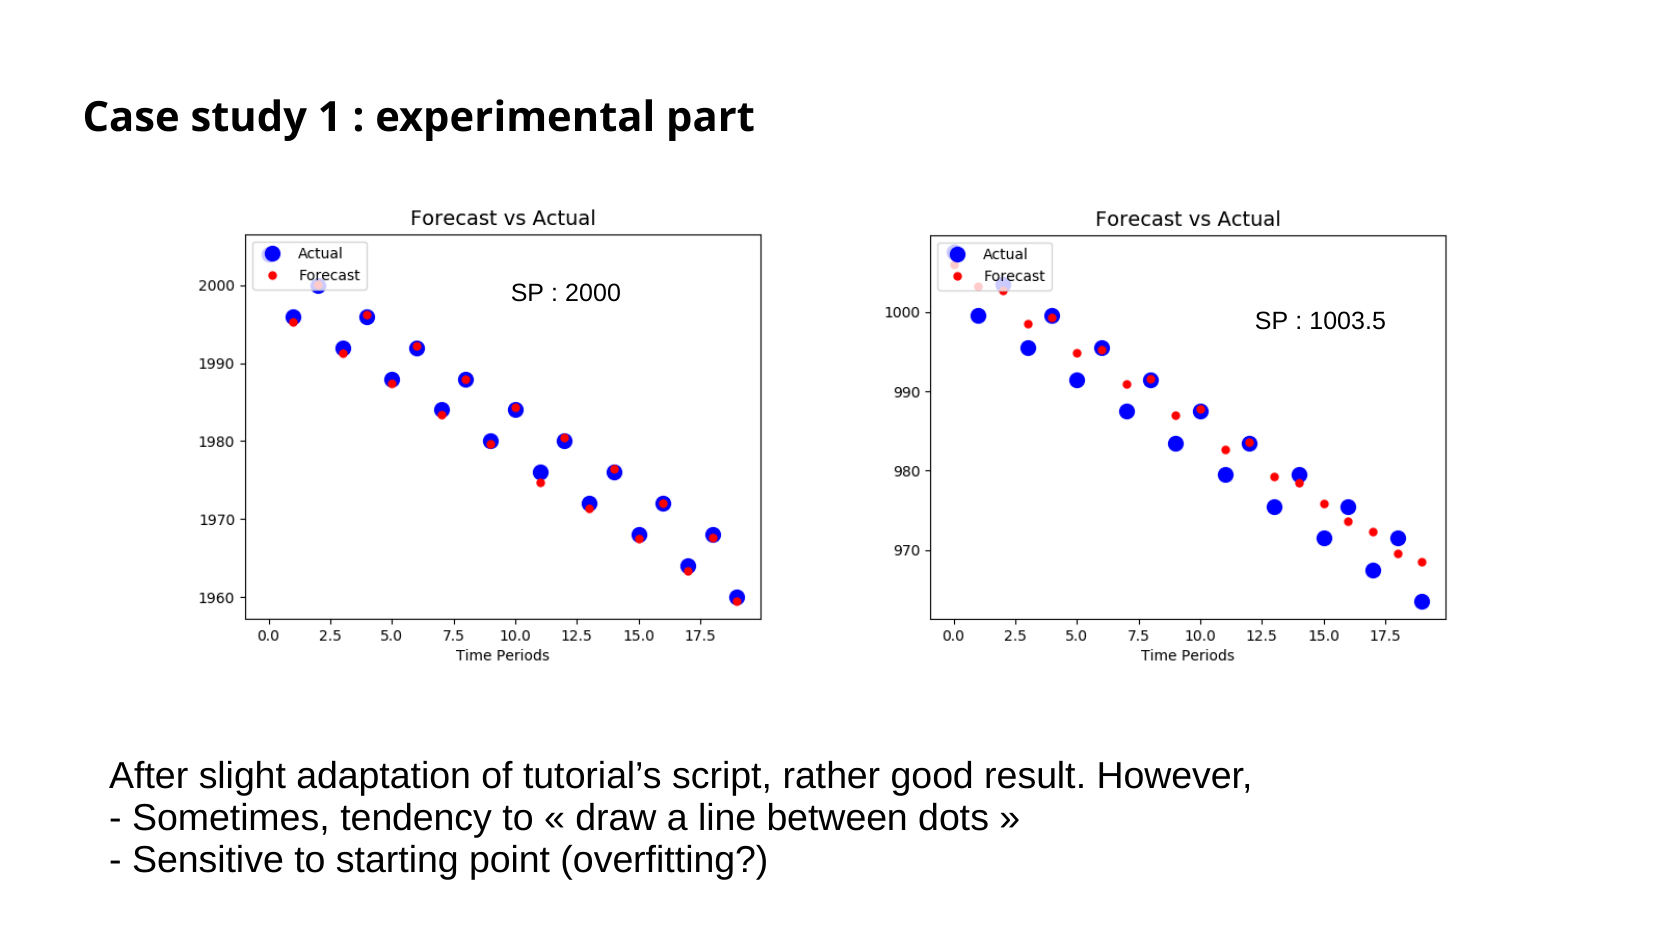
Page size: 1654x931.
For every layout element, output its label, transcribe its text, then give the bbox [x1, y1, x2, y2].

picture [847, 175, 1512, 674]
title Case study 1 : experimental part [82, 37, 1571, 193]
picture [162, 174, 827, 674]
text_box After slight adaptation of tutorial’s script, rather good result. However, - Sometimes, tendency to « draw a line between dots » - Sensitive to starting point (overfitting?) [94, 747, 1619, 931]
text_box SP : 1003.5 [1240, 299, 1489, 343]
text_box SP : 2000 [496, 271, 745, 315]
